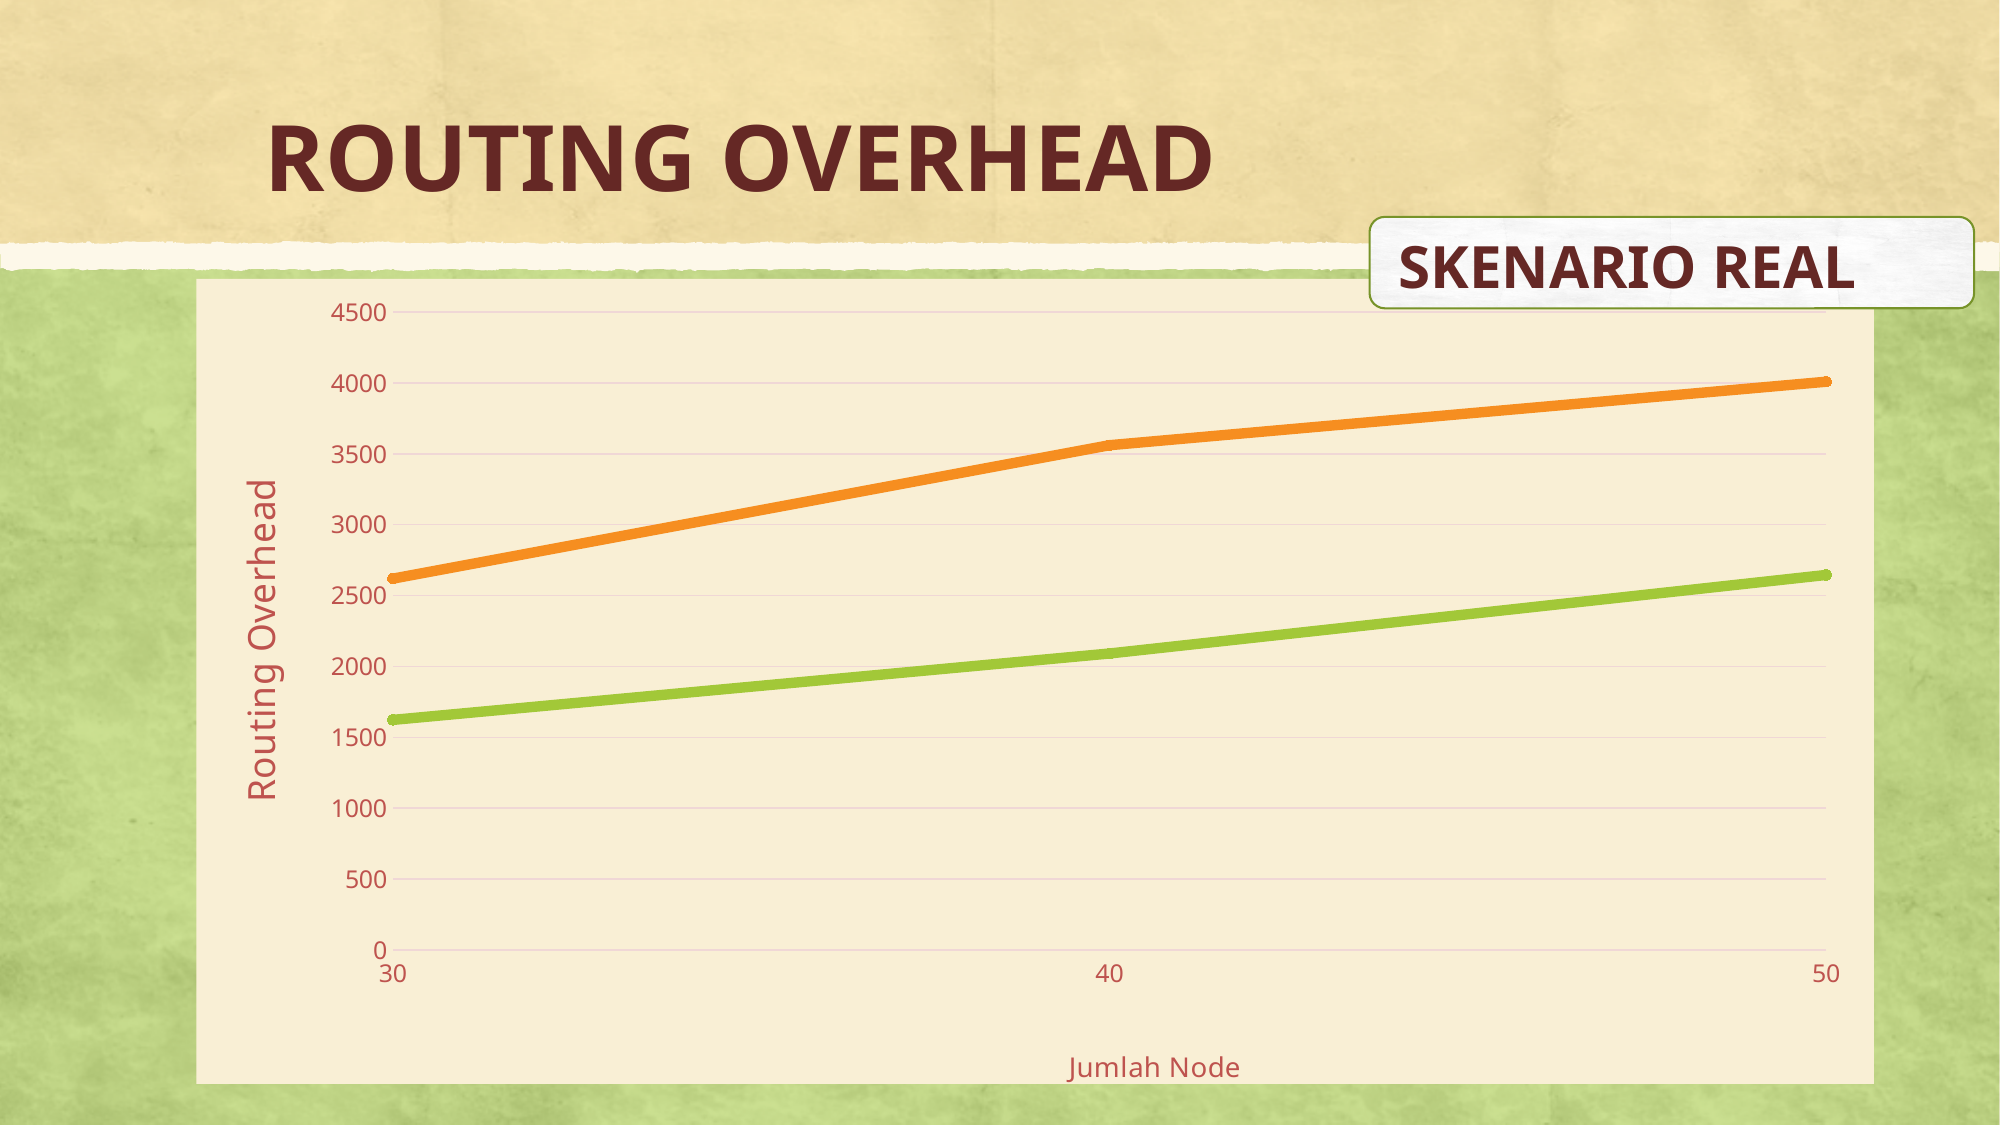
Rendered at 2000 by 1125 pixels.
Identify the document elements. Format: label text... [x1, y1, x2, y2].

chart [196, 278, 1874, 1094]
text_box [1369, 216, 1971, 309]
title ROUTING OVERHEAD [249, 31, 1750, 219]
text_box SKENARIO REAL [1383, 222, 1973, 308]
picture [0, 0, 2000, 249]
